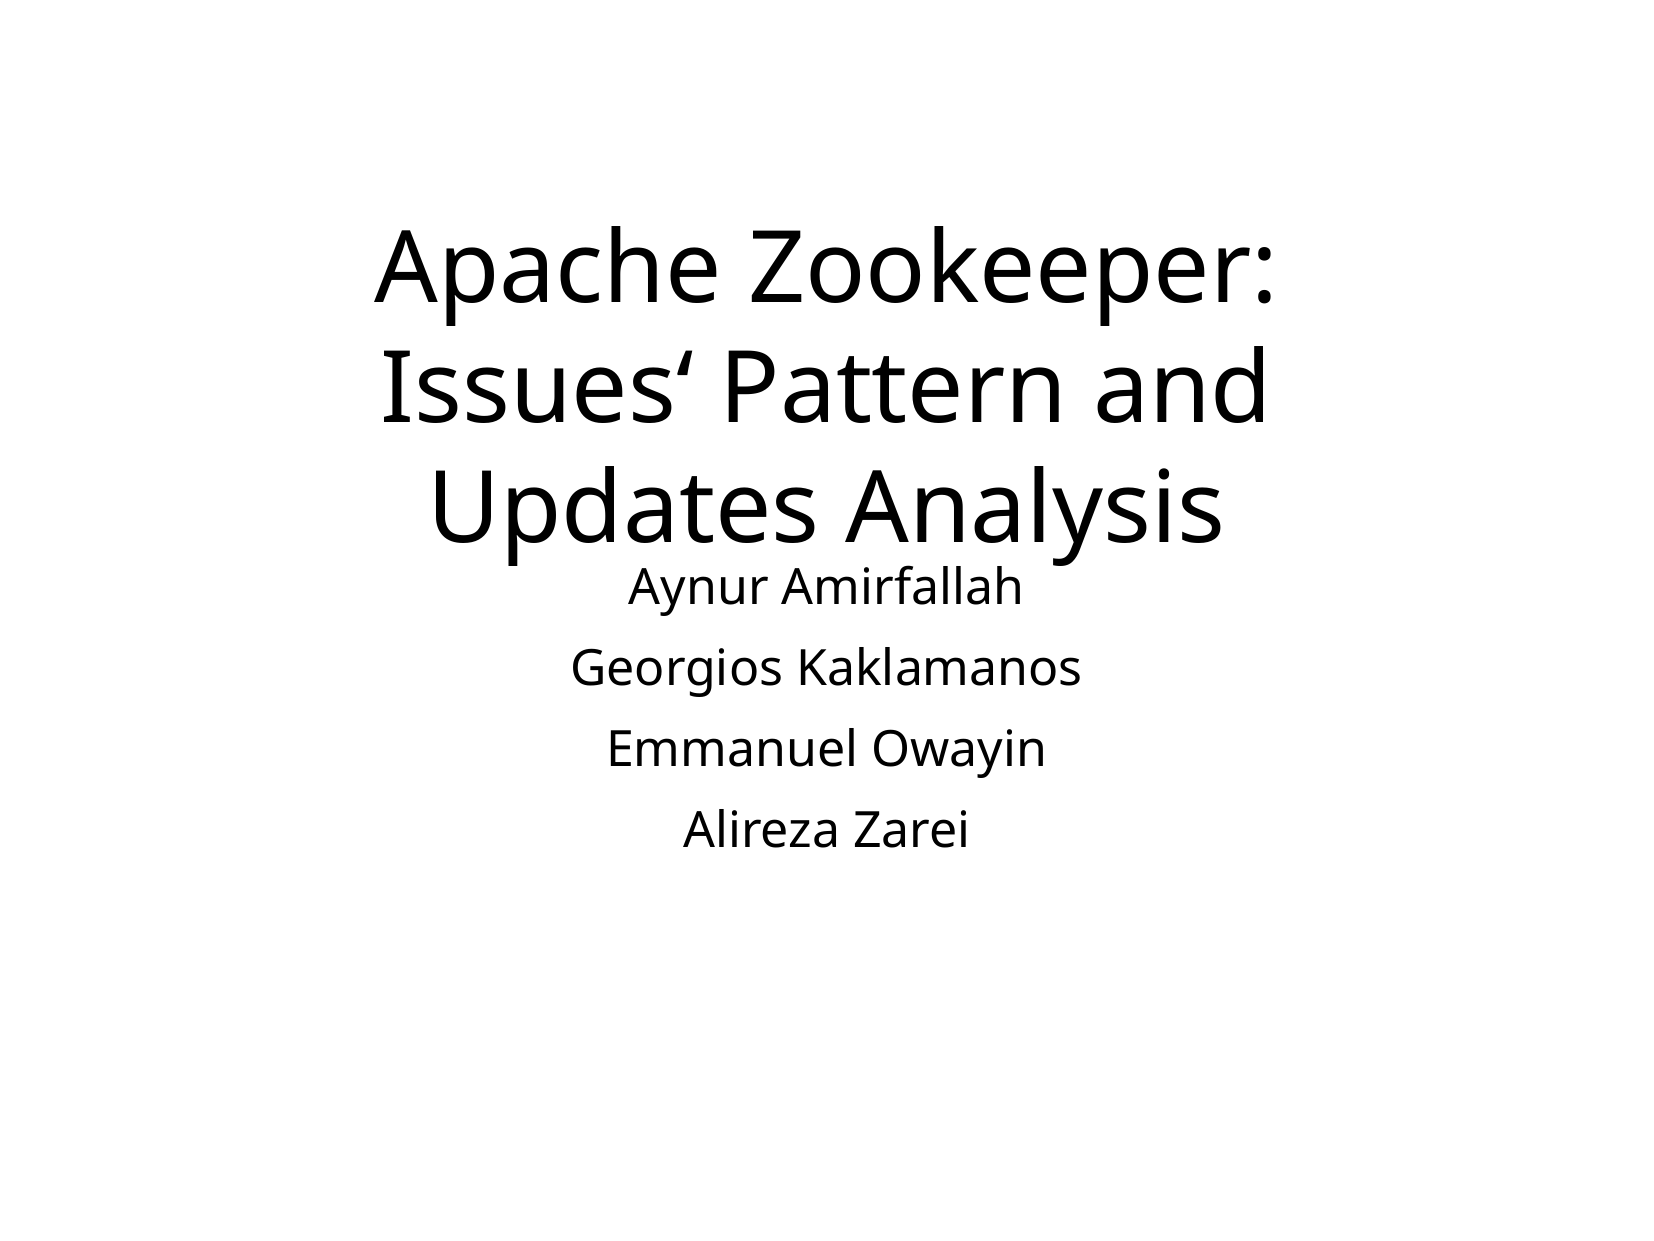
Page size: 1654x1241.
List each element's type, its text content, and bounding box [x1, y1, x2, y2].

title Apache Zookeeper: Issues‘ Pattern and Updates Analysis [206, 202, 1447, 476]
subtitle Aynur Amirfallah Georgios Kaklamanos Emmanuel Owayin Alireza Zarei [206, 554, 1447, 1031]
